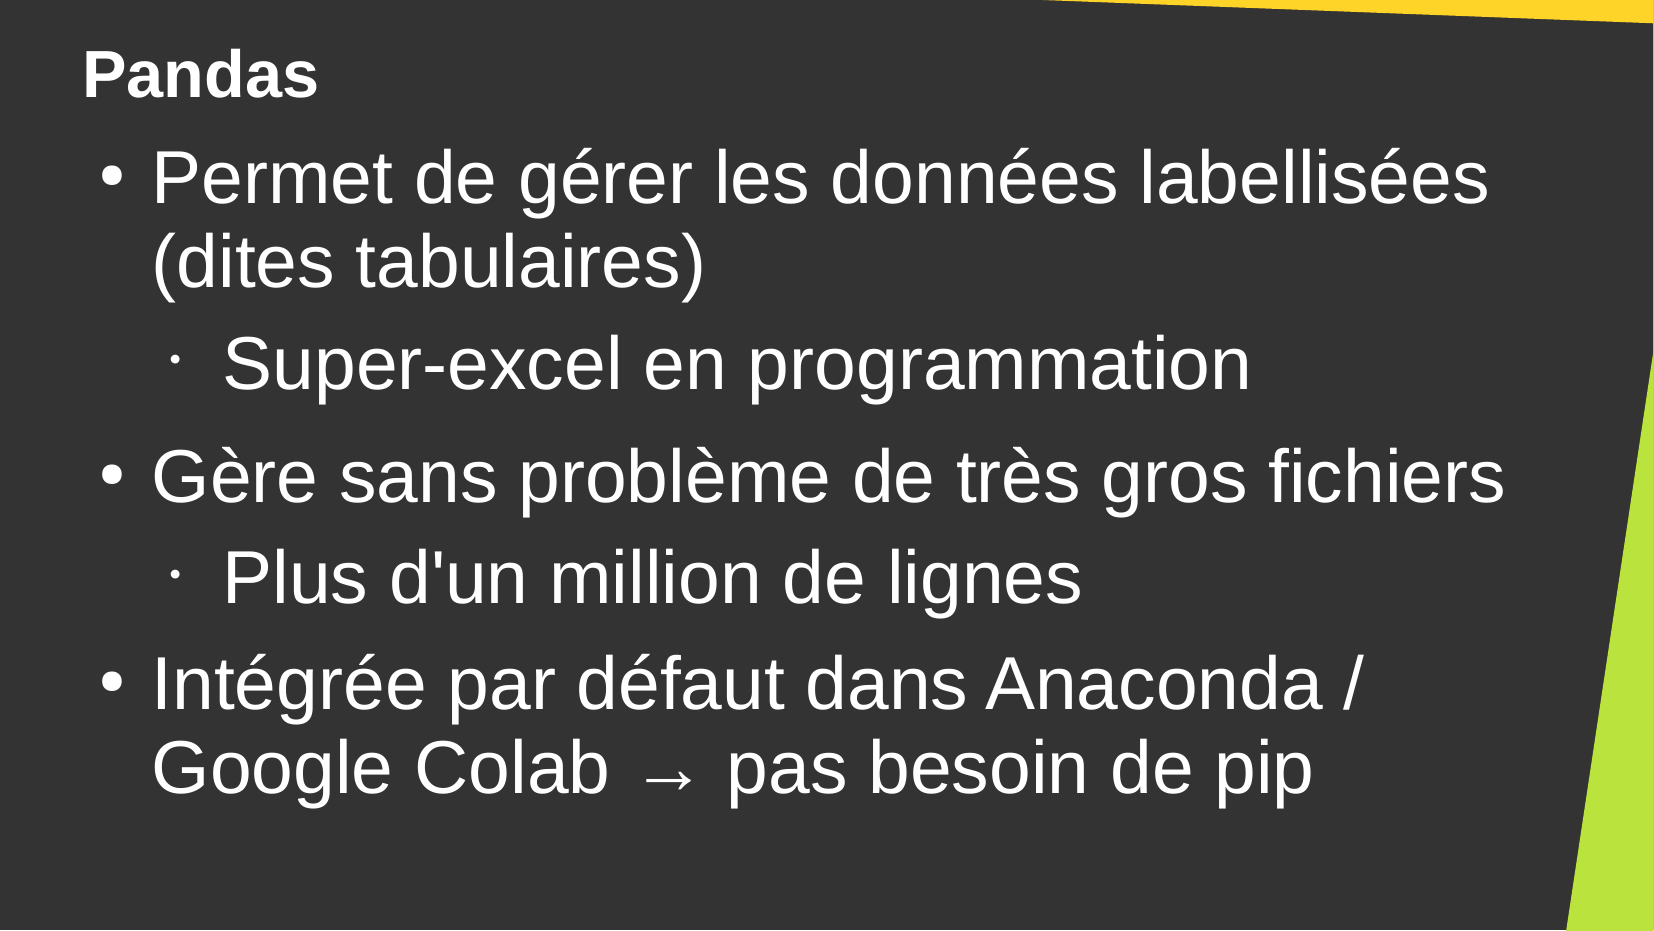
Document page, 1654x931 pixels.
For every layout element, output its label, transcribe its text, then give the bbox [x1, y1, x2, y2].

title Pandas [82, 37, 792, 115]
list Permet de gérer les données labellisées (dites tabulaires) Super-excel en programmation Gère sans problème de très gros fichiers Plus d'un million de lignes Intégrée par défaut dans Anaconda / Google Colab → pas besoin de pip [80, 135, 1560, 816]
text_box [1566, 347, 1654, 931]
text_box [1042, 0, 1654, 24]
